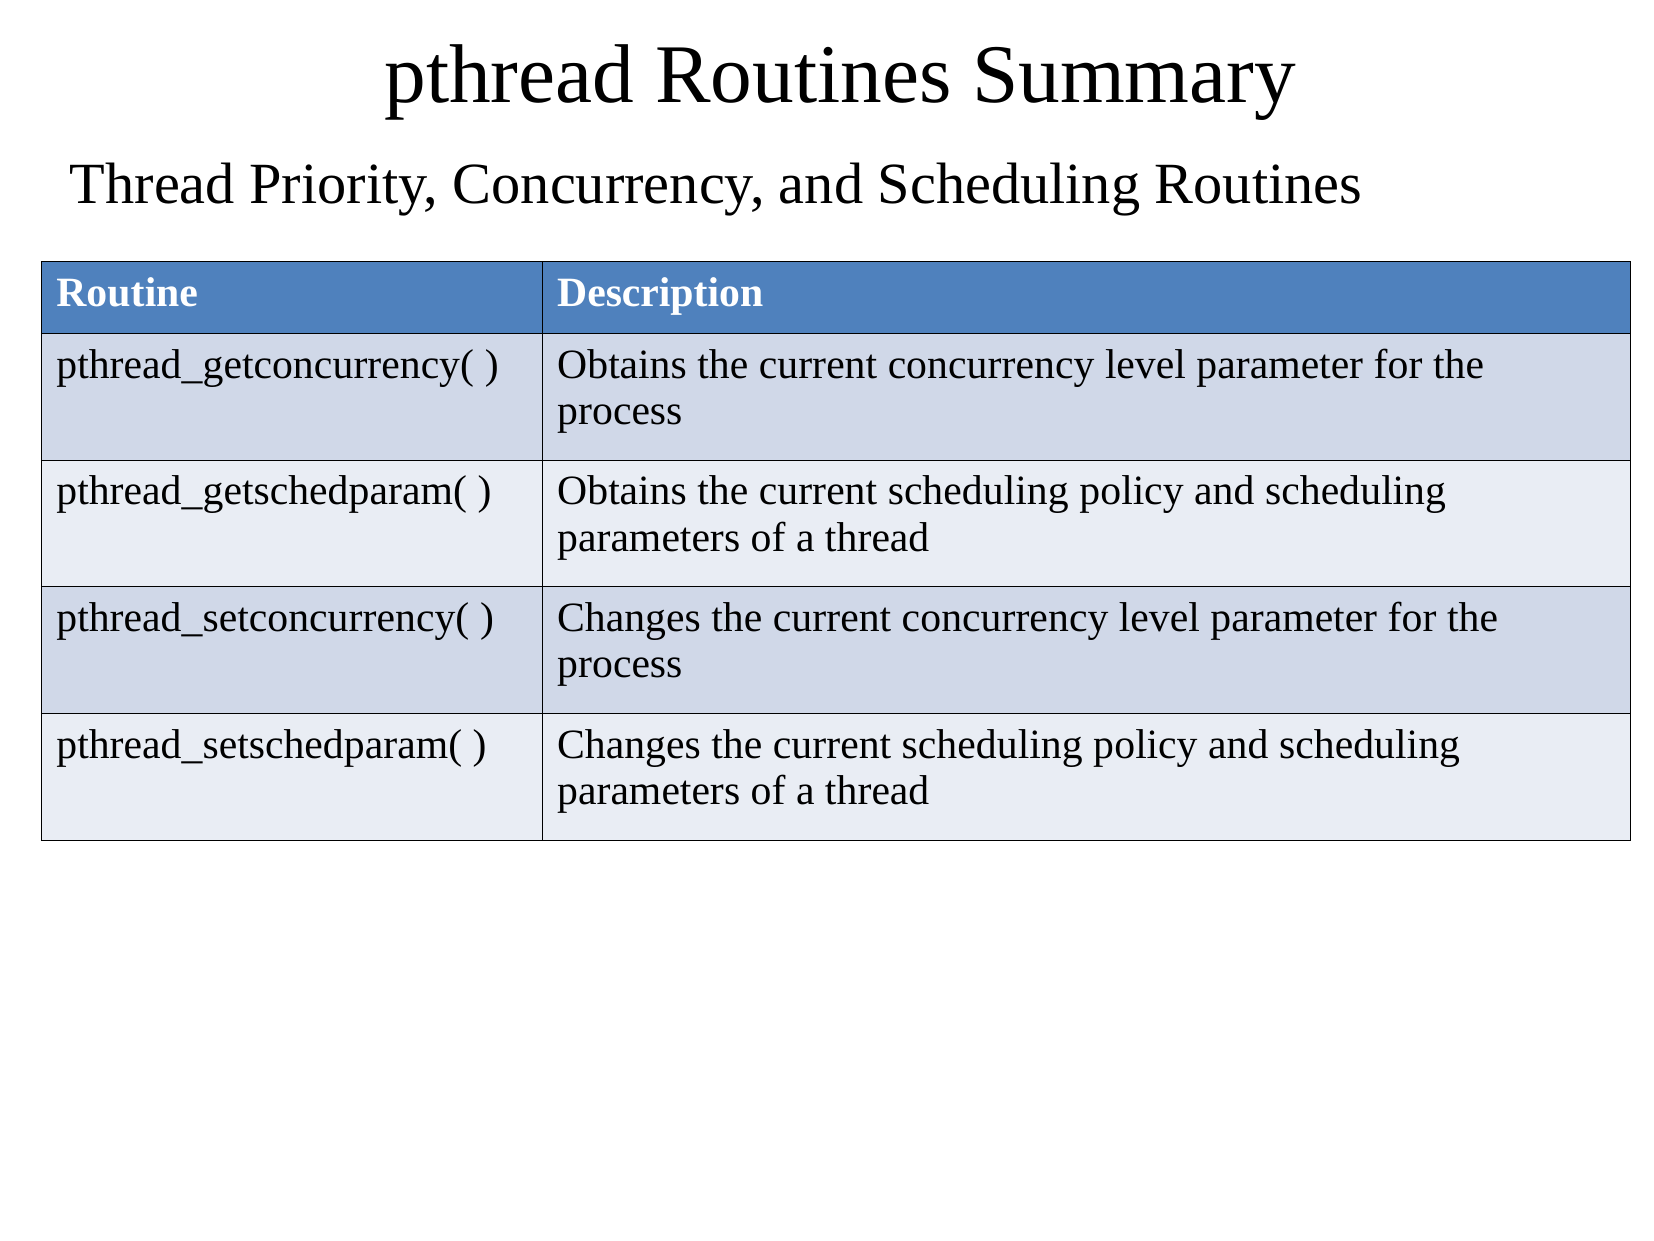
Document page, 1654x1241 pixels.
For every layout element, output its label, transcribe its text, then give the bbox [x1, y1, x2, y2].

table_cell Obtains the current scheduling policy and scheduling parameters of a thread [543, 461, 1630, 586]
table_header Description [543, 262, 1630, 333]
table_cell pthread_setconcurrency( ) [42, 587, 542, 713]
table_cell pthread_setschedparam( ) [42, 714, 542, 840]
table_cell pthread_getschedparam( ) [42, 461, 542, 586]
title pthread Routines Summary [96, 0, 1585, 138]
table_header Routine [42, 262, 542, 333]
table_cell pthread_getconcurrency( ) [42, 334, 542, 460]
table_cell Obtains the current concurrency level parameter for the process [543, 334, 1630, 460]
table_cell Changes the current scheduling policy and scheduling parameters of a thread [543, 714, 1630, 840]
list Thread Priority, Concurrency, and Scheduling Routines [55, 137, 1544, 235]
table_cell Changes the current concurrency level parameter for the process [543, 587, 1630, 713]
